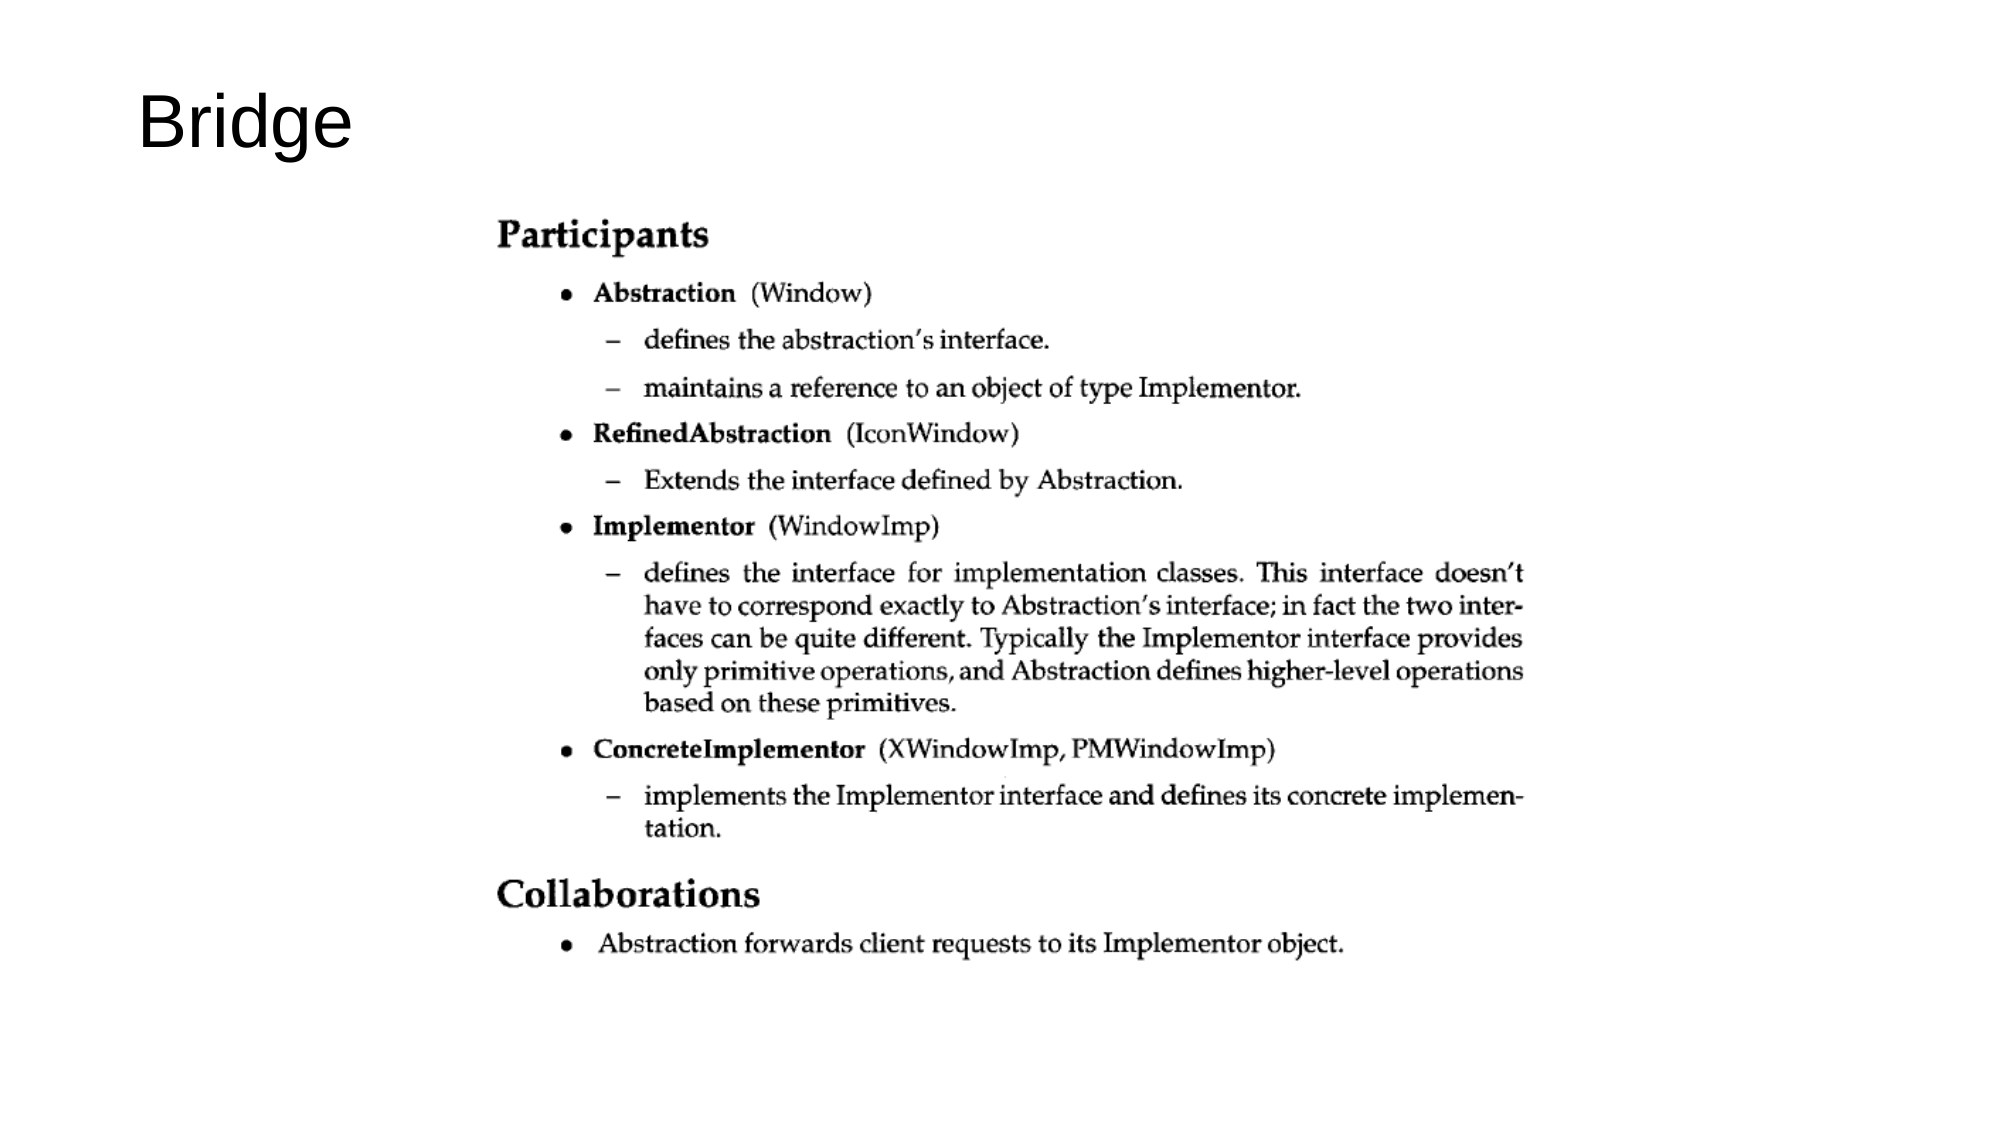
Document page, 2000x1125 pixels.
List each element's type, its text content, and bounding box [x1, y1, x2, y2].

picture [492, 210, 1543, 972]
title Bridge [137, 59, 406, 181]
